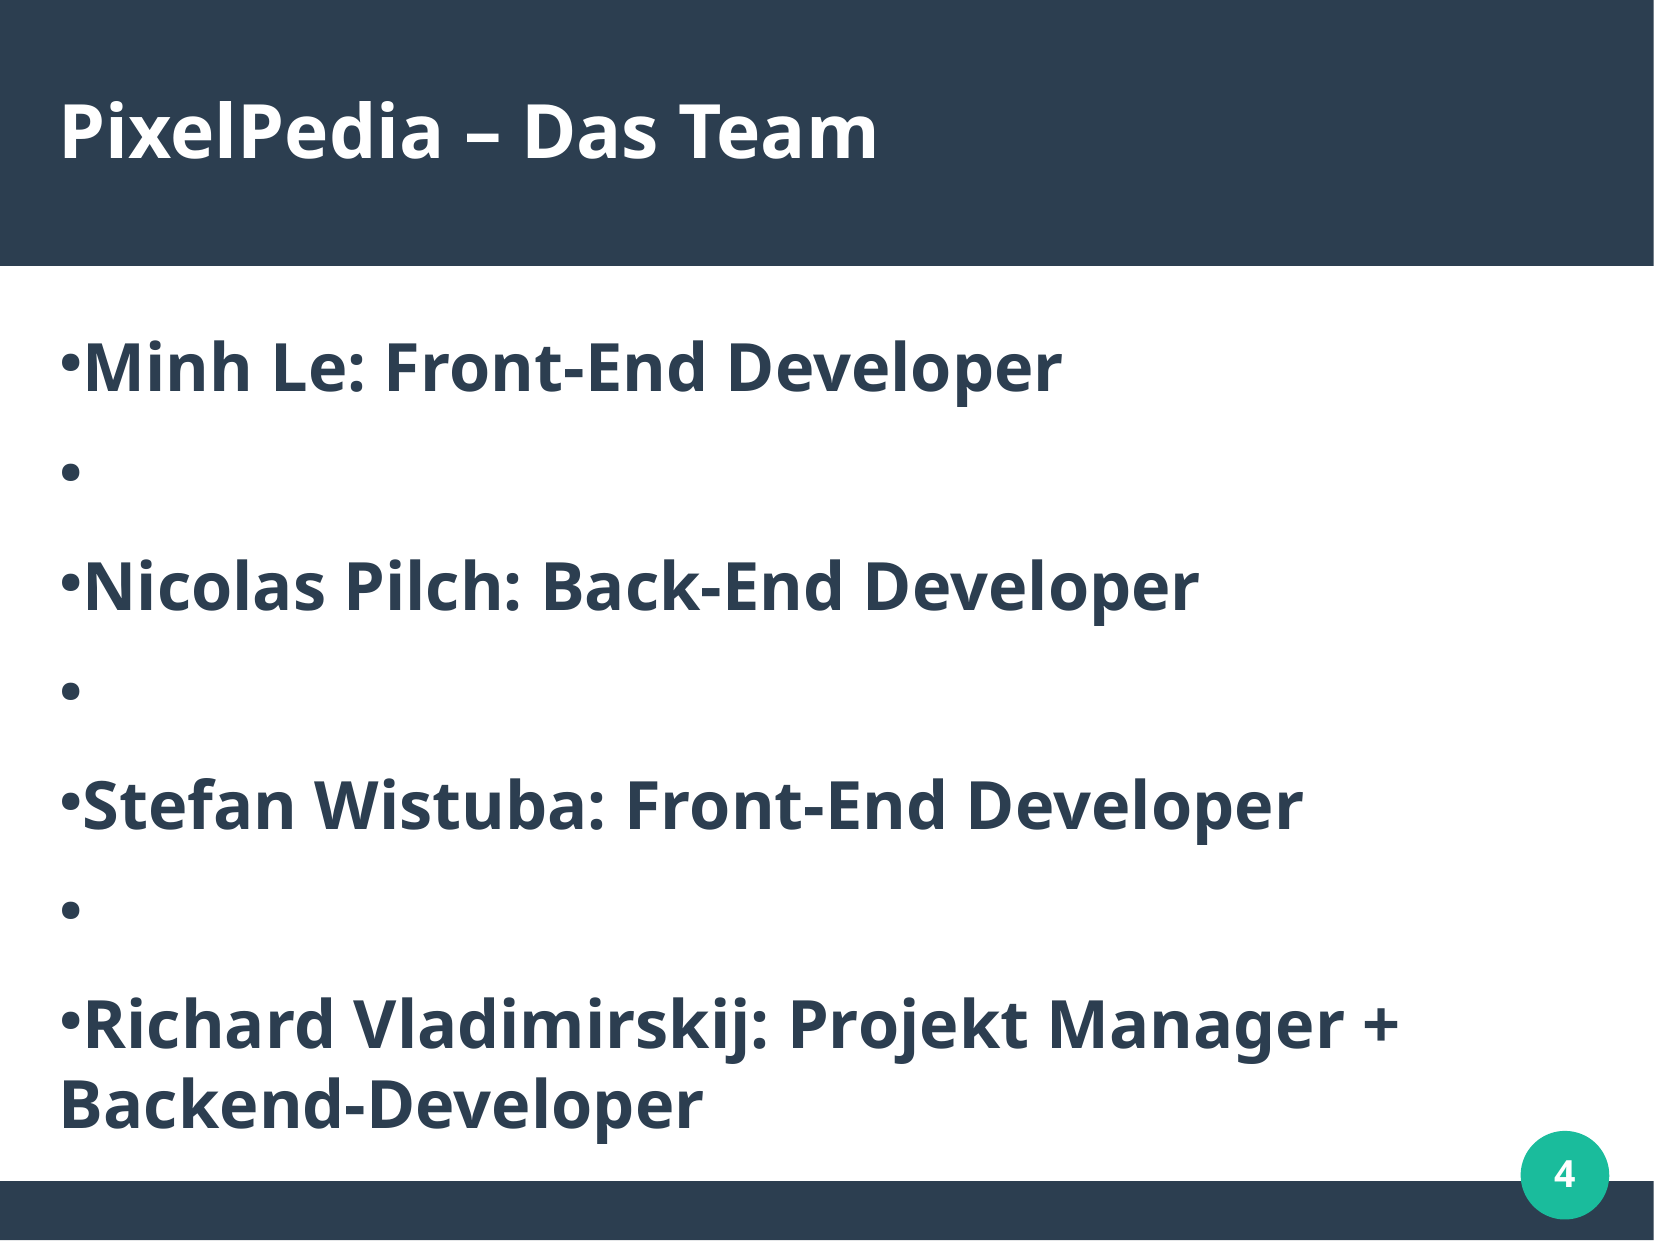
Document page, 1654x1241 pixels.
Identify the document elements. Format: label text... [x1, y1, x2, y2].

text_box [1505, 1116, 1625, 1235]
list Minh Le: Front-End Developer Nicolas Pilch: Back-End Developer Stefan Wistuba: Front-End Developer Richard Vladimirskij: Projekt Manager + Backend-Developer [59, 324, 1595, 1152]
title PixelPedia – Das Team [59, 49, 1595, 207]
